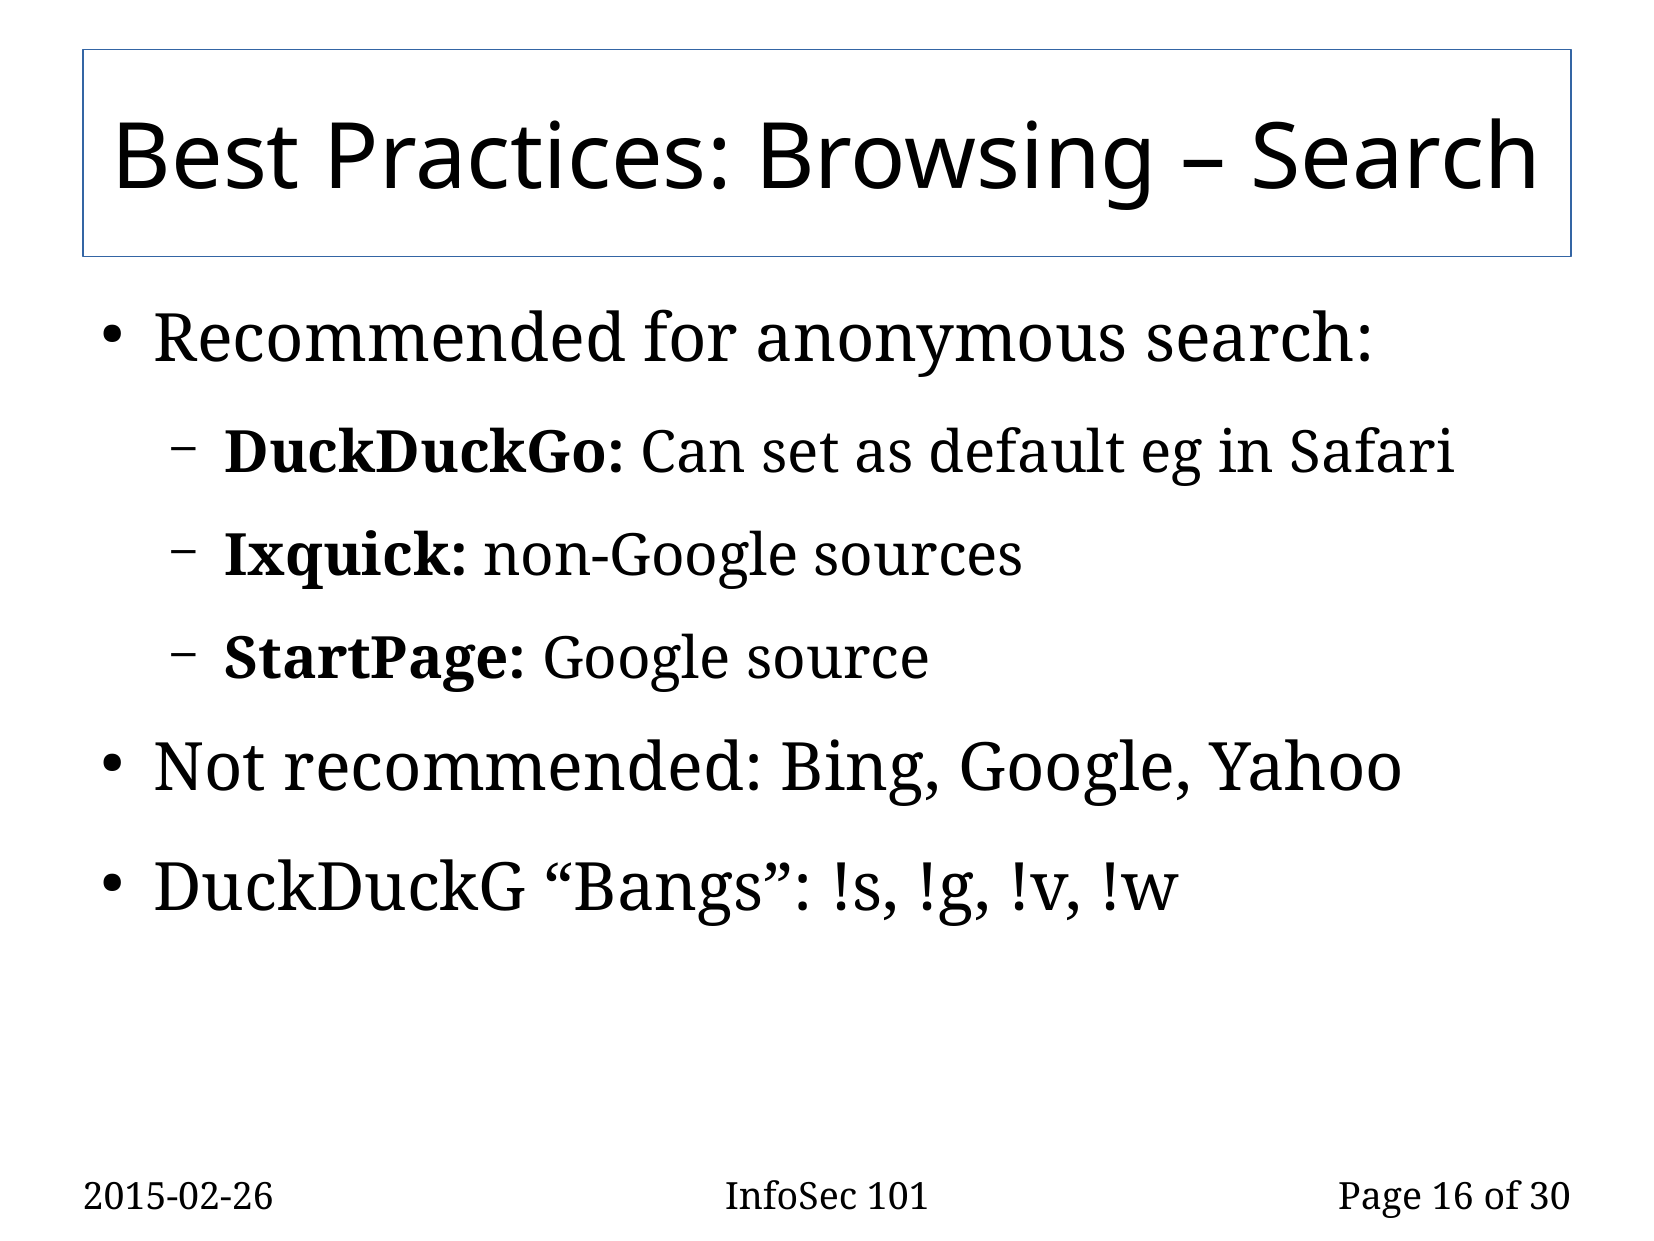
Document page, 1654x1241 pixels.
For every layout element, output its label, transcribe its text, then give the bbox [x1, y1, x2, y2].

title Best Practices: Browsing – Search [82, 49, 1571, 257]
list Recommended for anonymous search: DuckDuckGo: Can set as default eg in Safari Ixquick: non-Google sources StartPage: Google source Not recommended: Bing, Google, Yahoo DuckDuckG “Bangs”: !s, !g, !v, !w [82, 290, 1571, 1126]
